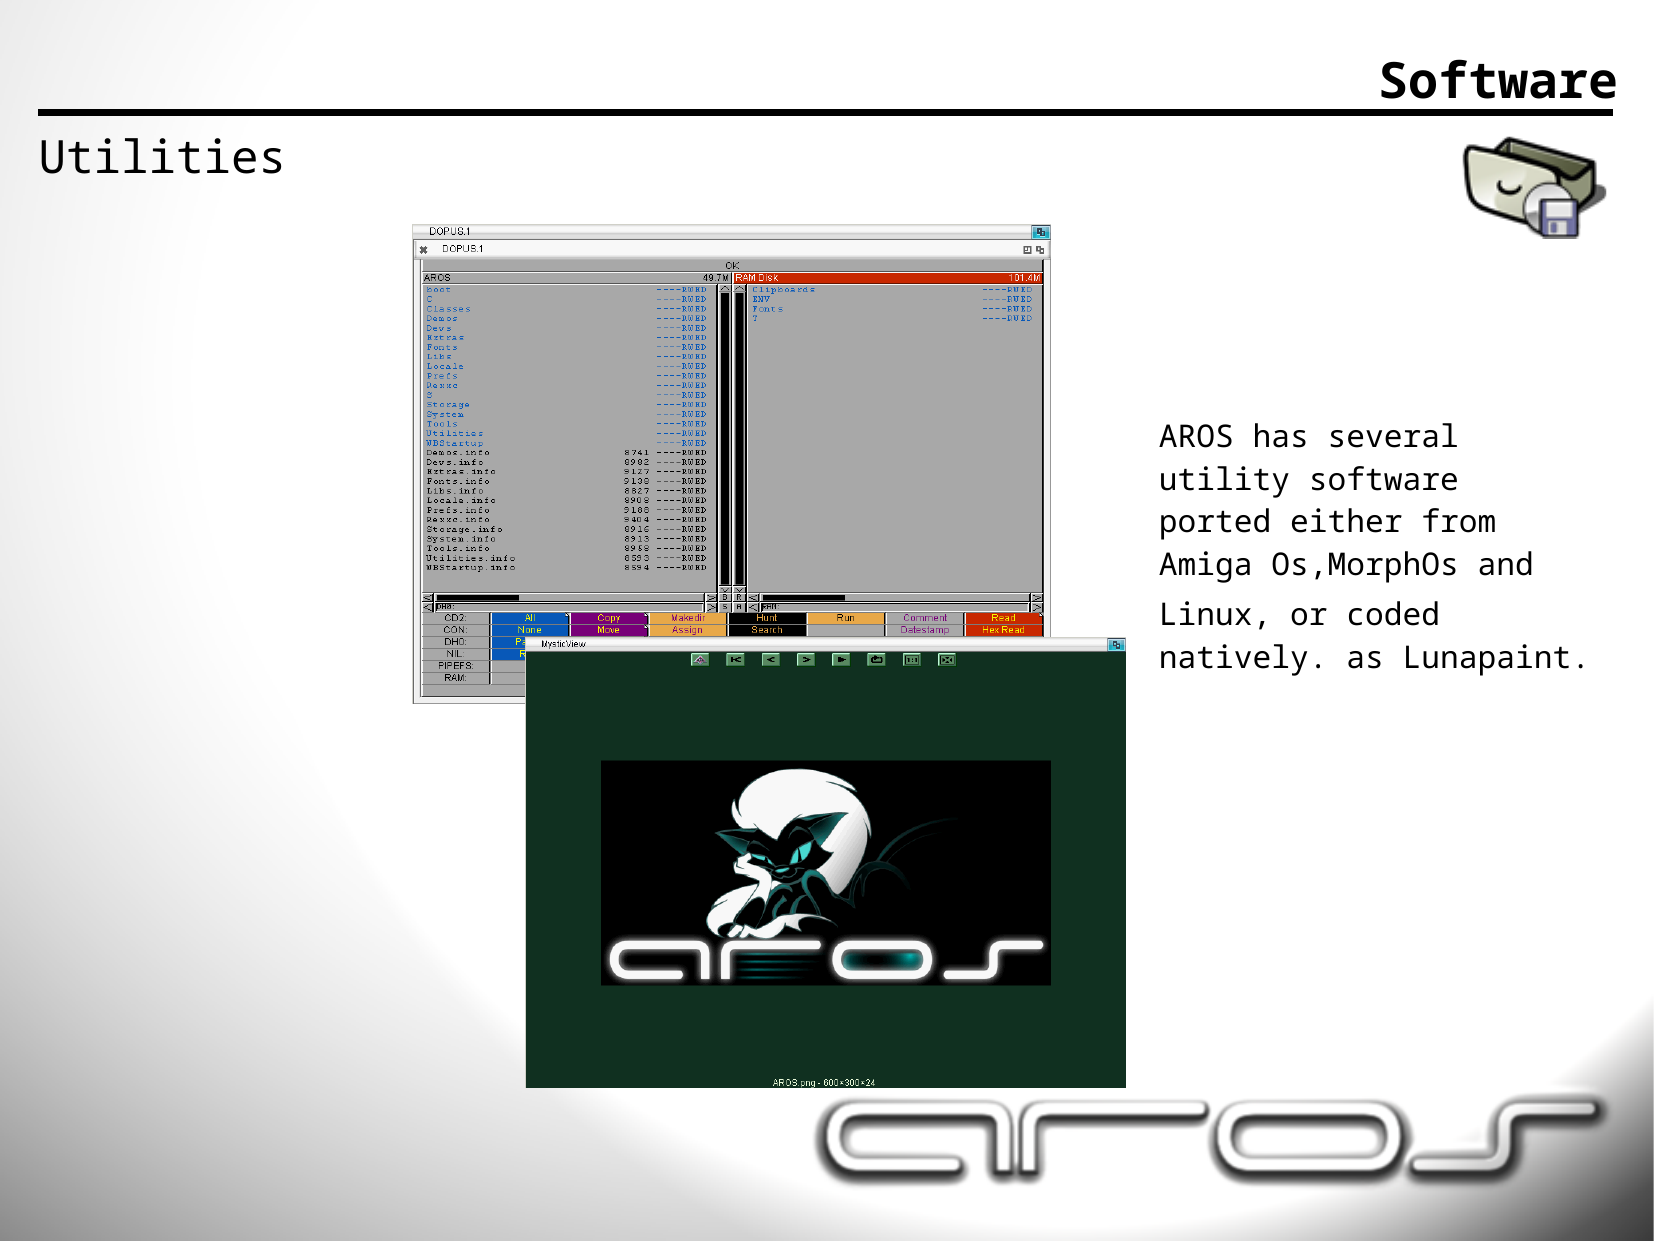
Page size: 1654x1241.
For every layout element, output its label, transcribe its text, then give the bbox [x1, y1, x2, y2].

text_box Utilities [23, 116, 302, 178]
picture [0, 0, 1654, 1241]
text_box AROS has several utility software ported either from Amiga Os,MorphOs and Linux, or coded natively. as Lunapaint. [1144, 406, 1620, 1032]
text_box Software [1363, 37, 1637, 103]
